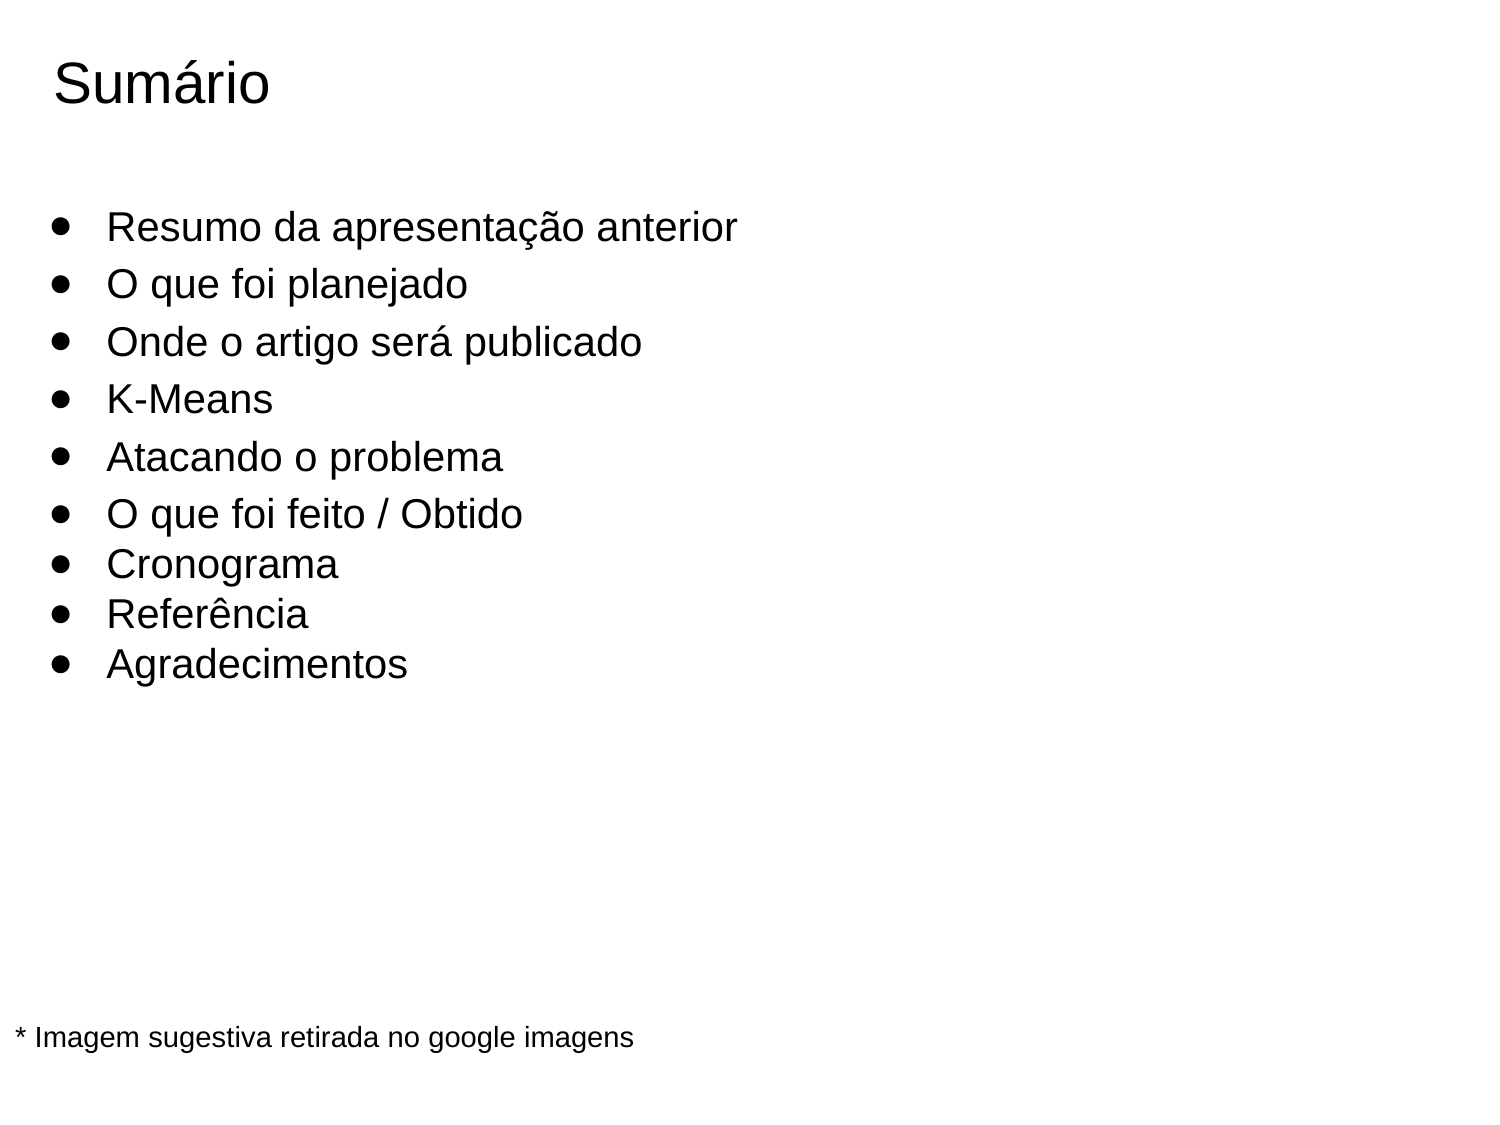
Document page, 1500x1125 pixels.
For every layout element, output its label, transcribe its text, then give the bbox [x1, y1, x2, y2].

list * Imagem sugestiva retirada no google imagens [0, 1002, 1500, 1115]
title Sumário [38, 30, 1471, 156]
list Resumo da apresentação anterior O que foi planejado Onde o artigo será publicado K-Means Atacando o problema O que foi feito / Obtido Cronograma Referência Agradecimentos [16, 176, 785, 1002]
